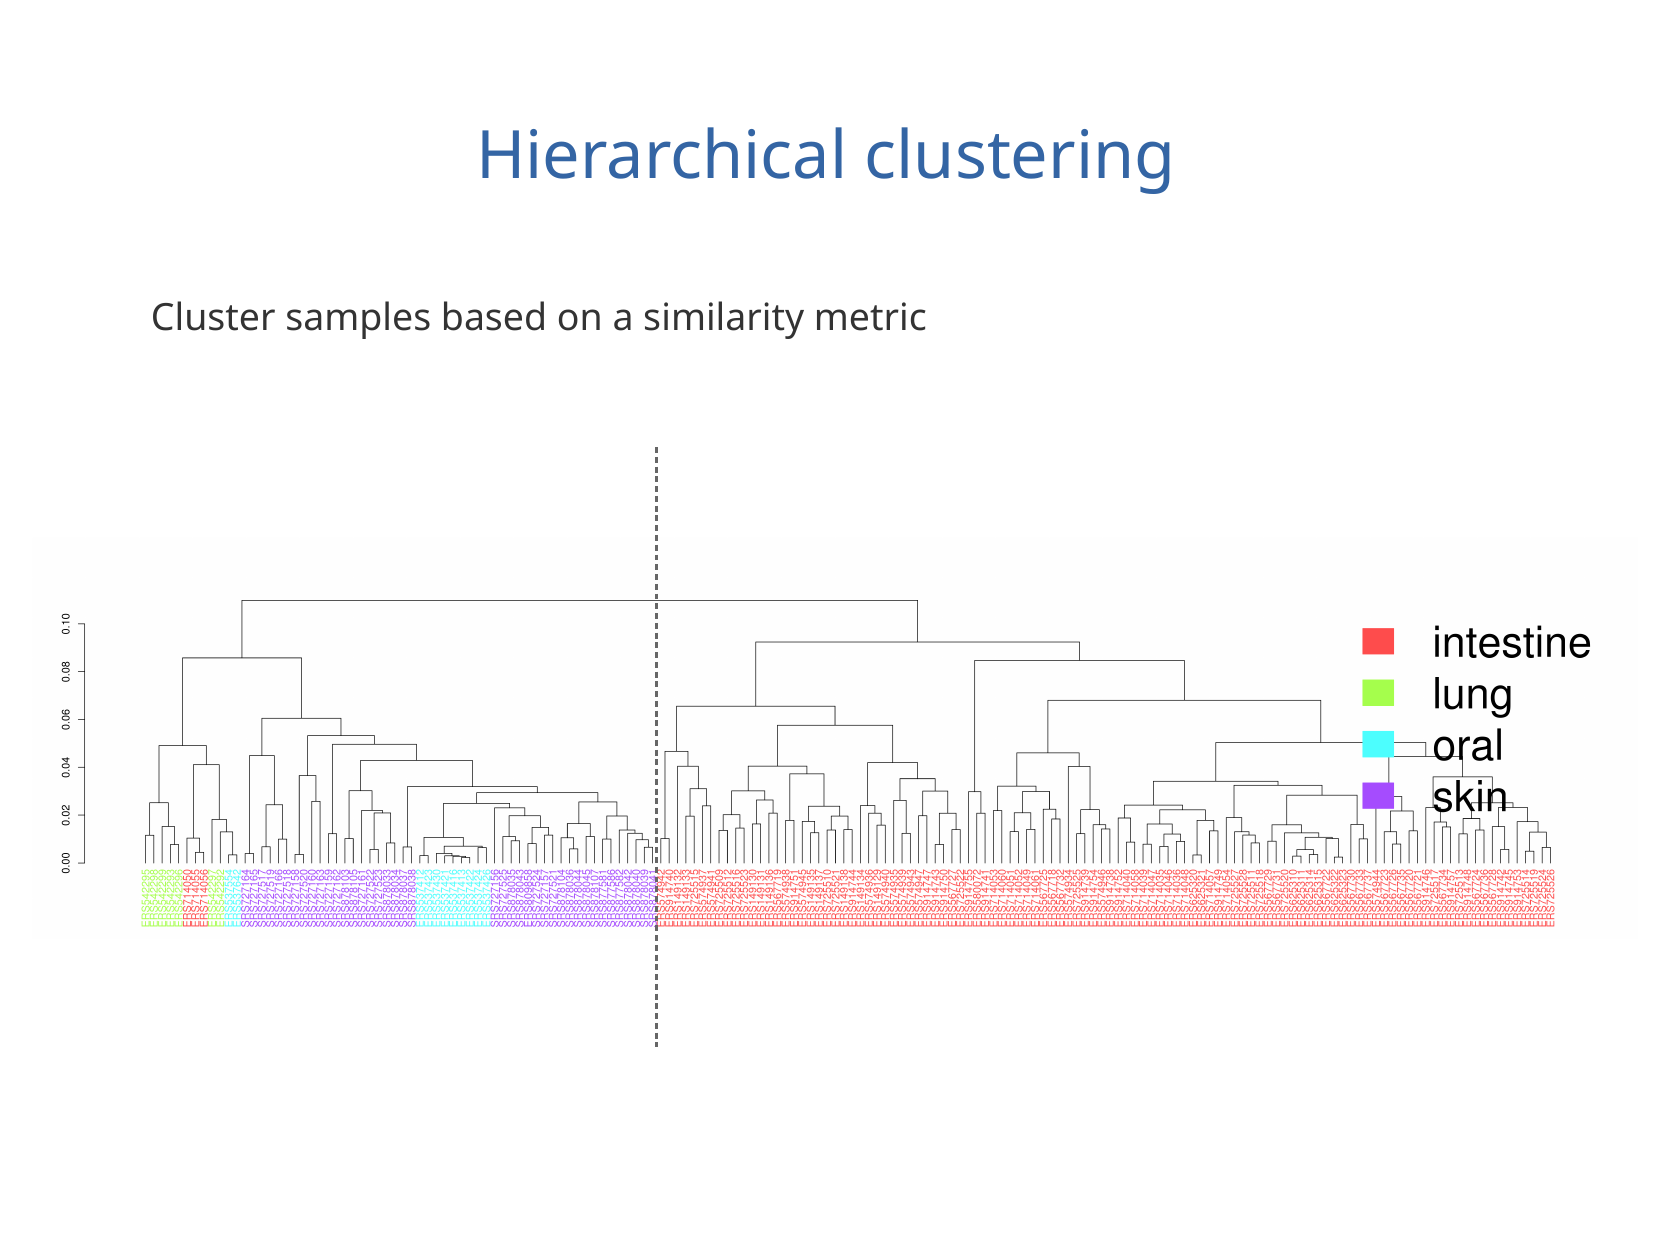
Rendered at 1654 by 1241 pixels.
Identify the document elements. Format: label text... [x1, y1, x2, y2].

picture [976, 537, 1638, 939]
list Cluster samples based on a similarity metric [95, 289, 976, 1221]
title Hierarchical clustering [82, 49, 1571, 257]
picture [32, 537, 95, 939]
